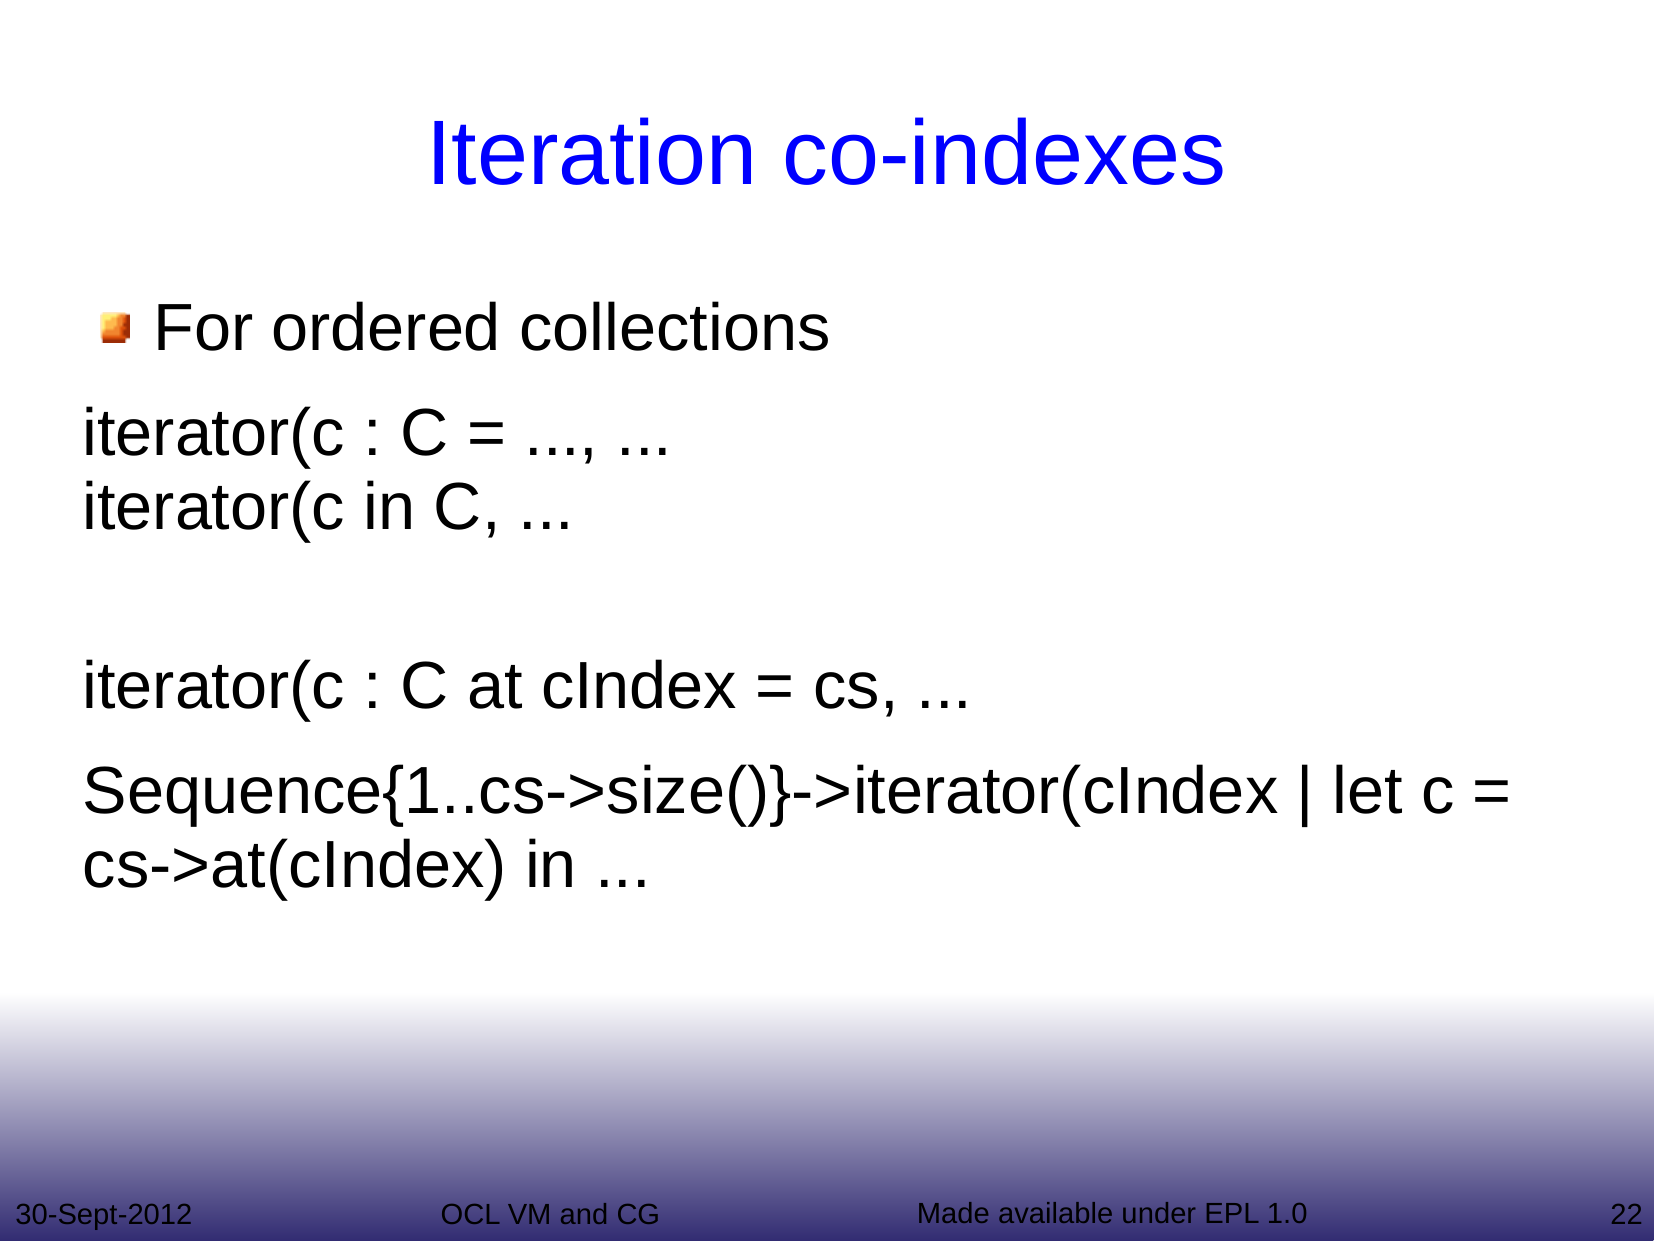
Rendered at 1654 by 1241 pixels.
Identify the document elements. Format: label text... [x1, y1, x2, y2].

list For ordered collections iterator(c : C = ..., ... iterator(c in C, ... iterator(c : C at cIndex = cs, ... Sequence{1..cs->size()}->iterator(cIndex | let c = cs->at(cIndex) in ... [82, 290, 1571, 1109]
title Iteration co-indexes [82, 49, 1571, 257]
